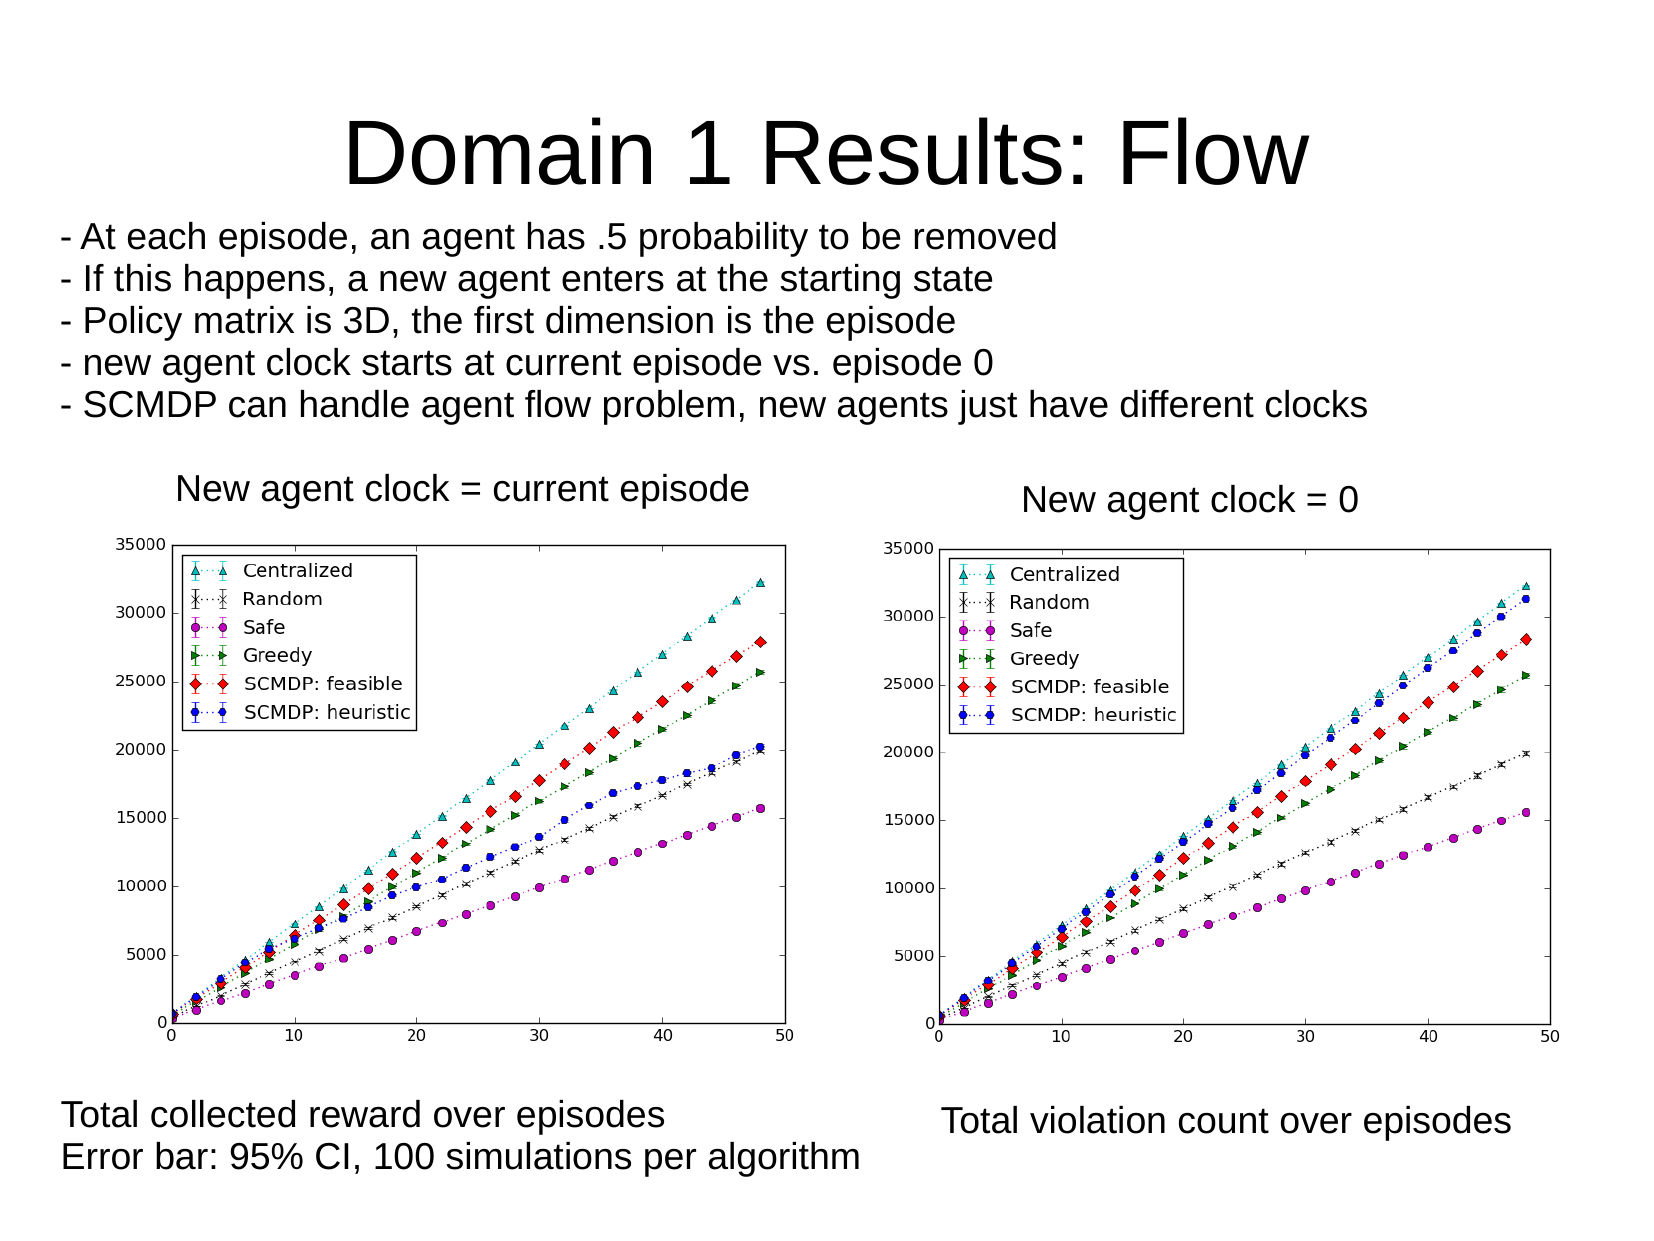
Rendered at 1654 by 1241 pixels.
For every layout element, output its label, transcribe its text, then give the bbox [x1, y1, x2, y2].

text_box New agent clock = 0 [1006, 471, 1547, 536]
picture [72, 485, 1628, 1083]
text_box New agent clock = current episode [160, 459, 812, 559]
text_box Total collected reward over episodes Error bar: 95% CI, 100 simulations per algorithm [45, 1086, 1021, 1228]
text_box Total violation count over episodes [925, 1092, 1616, 1233]
text_box - At each episode, an agent has .5 probability to be removed - If this happens, a new agent enters at the starting state - Policy matrix is 3D, the first dimension is the episode - new agent clock starts at current episode vs. episode 0 - SCMDP can handle agent flow problem, new agents just have different clocks [45, 207, 1636, 451]
title Domain 1 Results: Flow [82, 49, 1571, 207]
